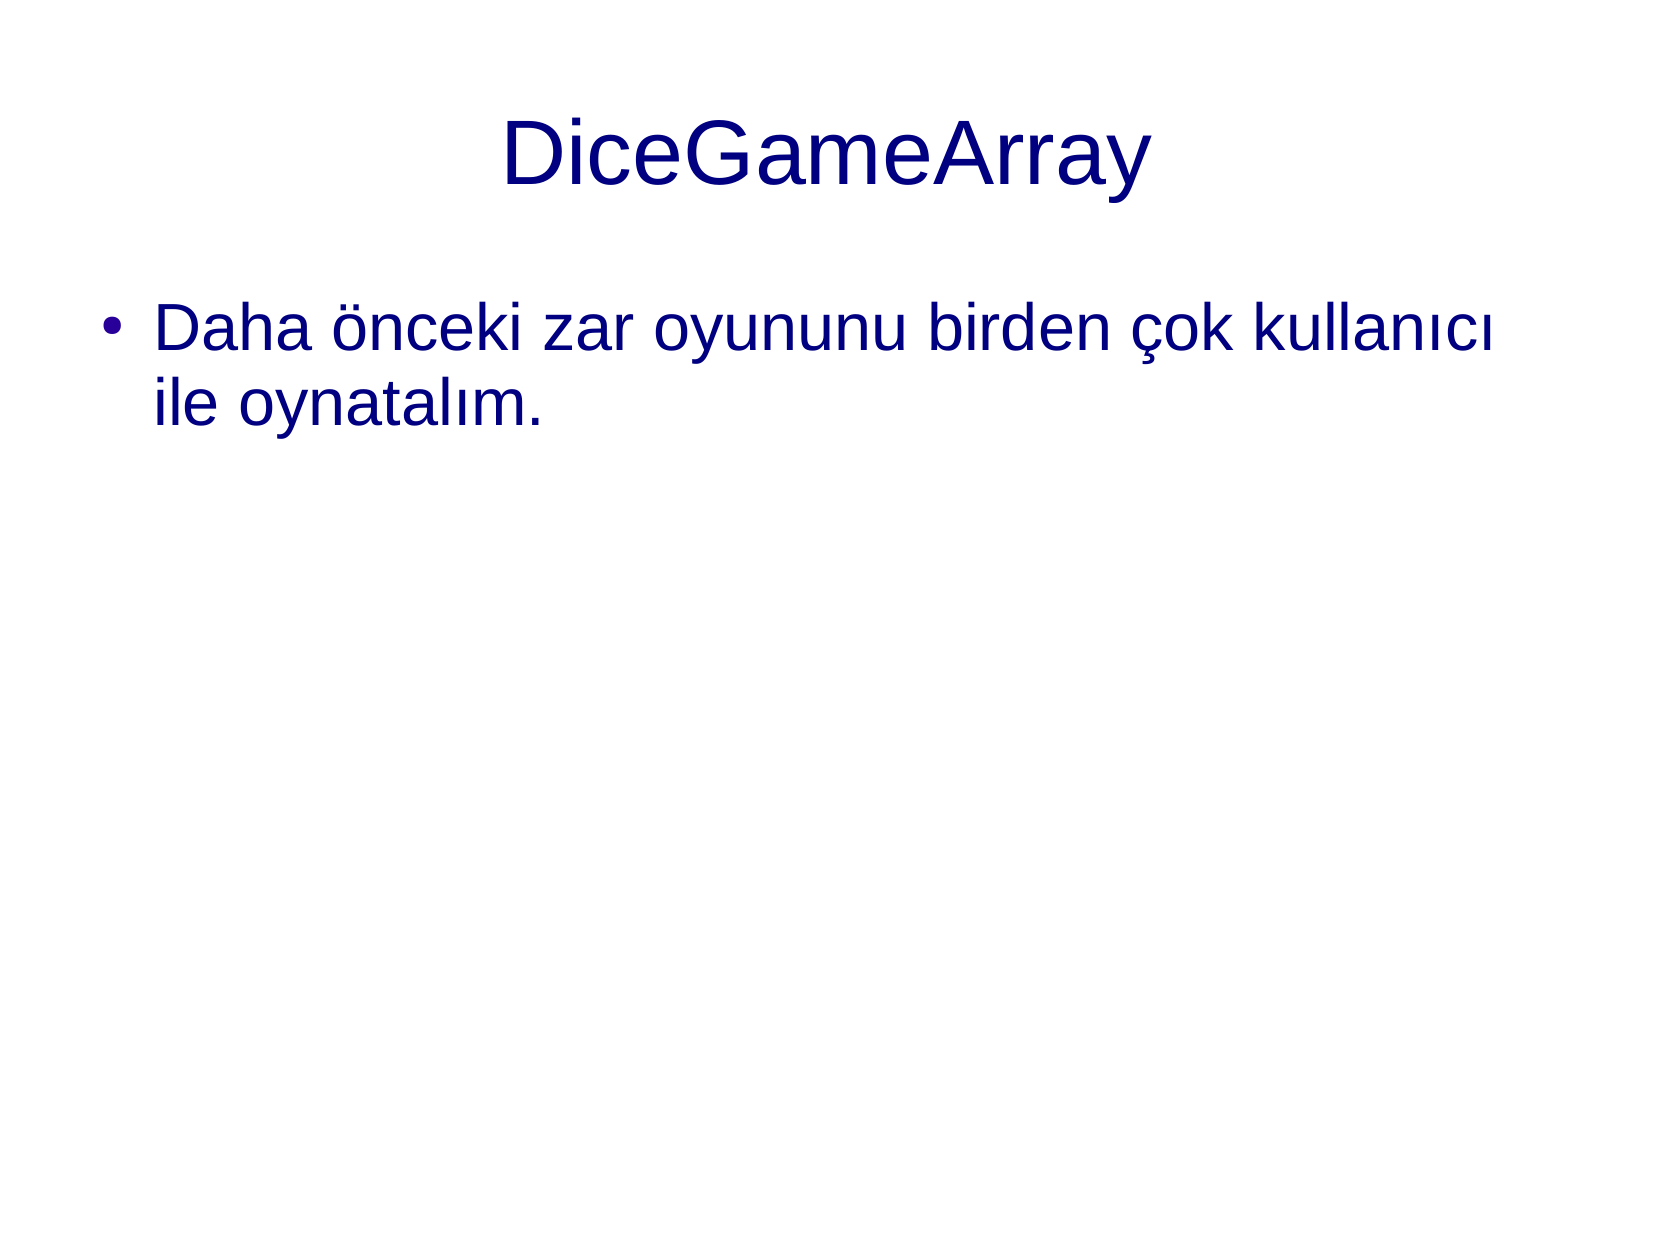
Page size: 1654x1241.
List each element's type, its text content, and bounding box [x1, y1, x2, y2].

list Daha önceki zar oyununu birden çok kullanıcı ile oynatalım. [82, 290, 1571, 1109]
title DiceGameArray [82, 49, 1571, 257]
